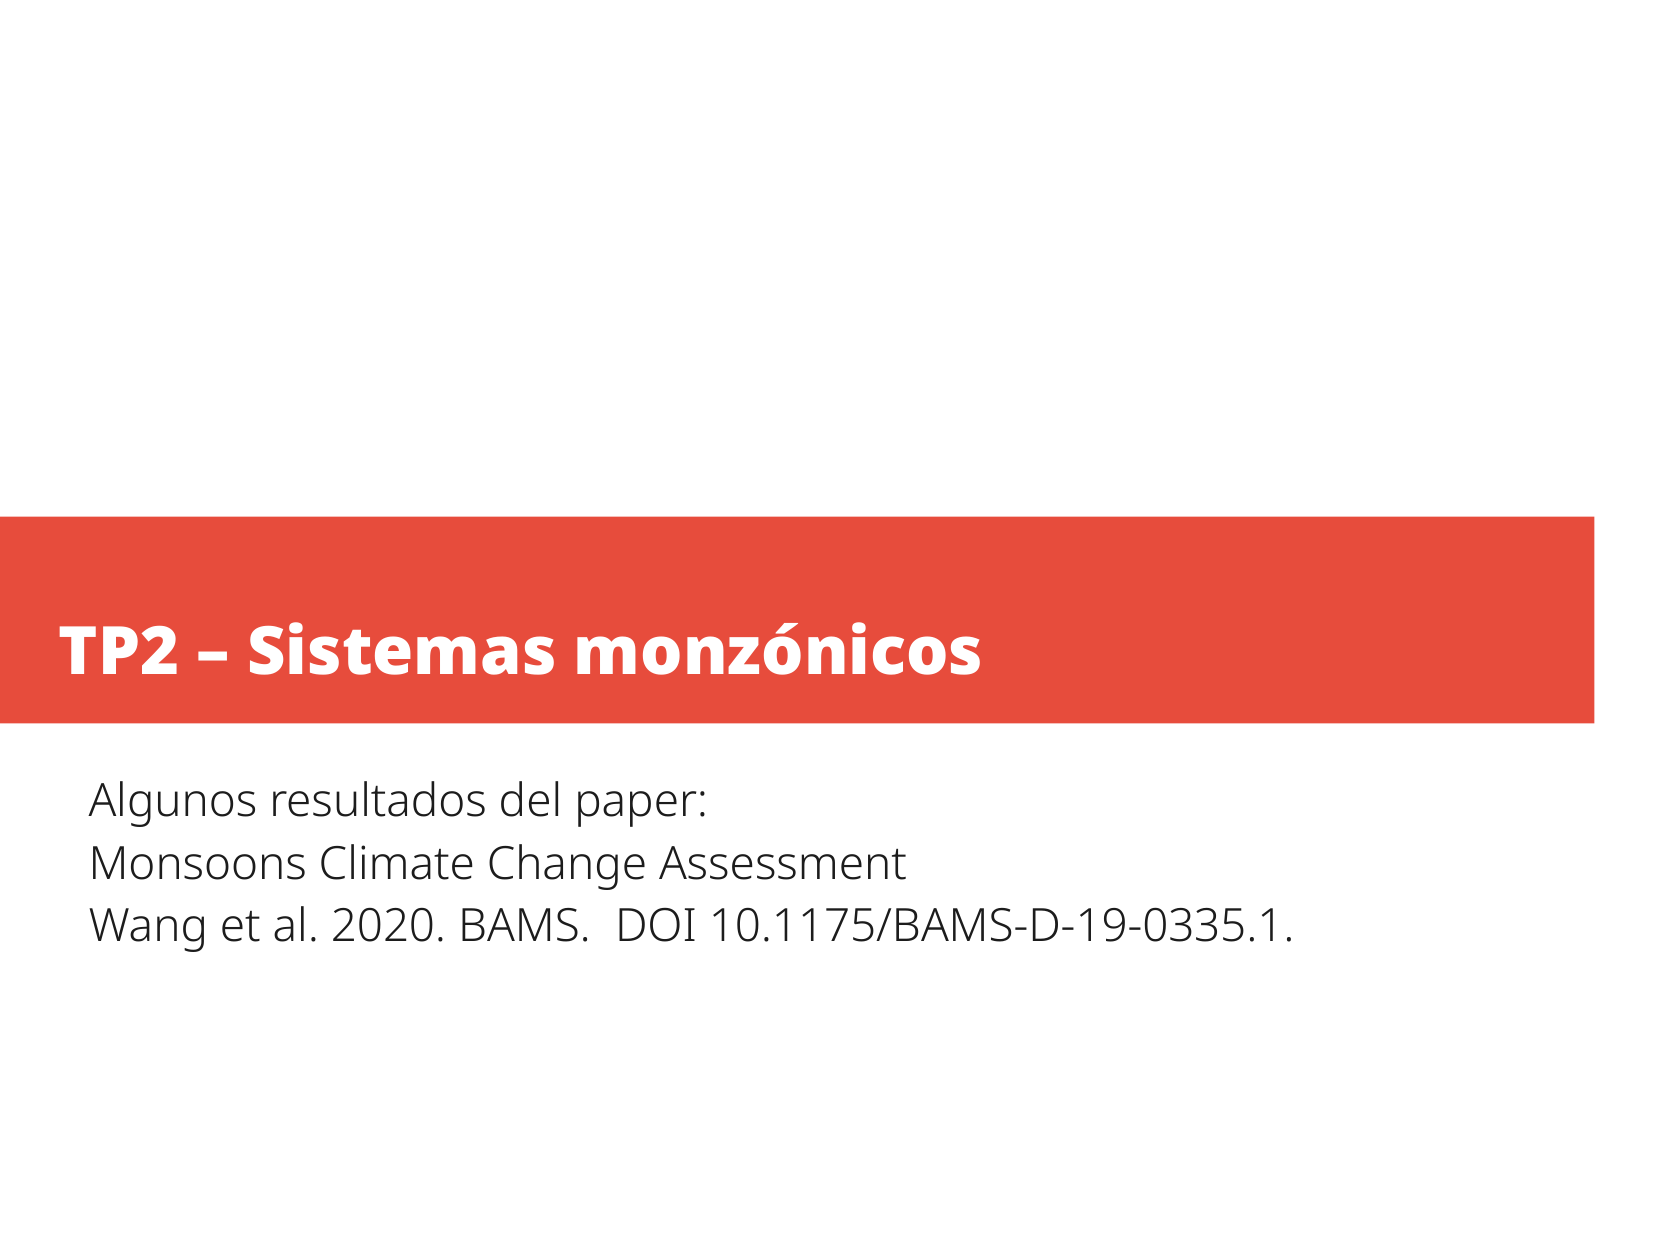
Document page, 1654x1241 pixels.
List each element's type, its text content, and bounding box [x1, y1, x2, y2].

title TP2 – Sistemas monzónicos [59, 546, 1595, 694]
subtitle Algunos resultados del paper: Monsoons Climate Change Assessment Wang et al. 2020. BAMS. DOI 10.1175/BAMS-D-19-0335.1. [88, 767, 1595, 1182]
